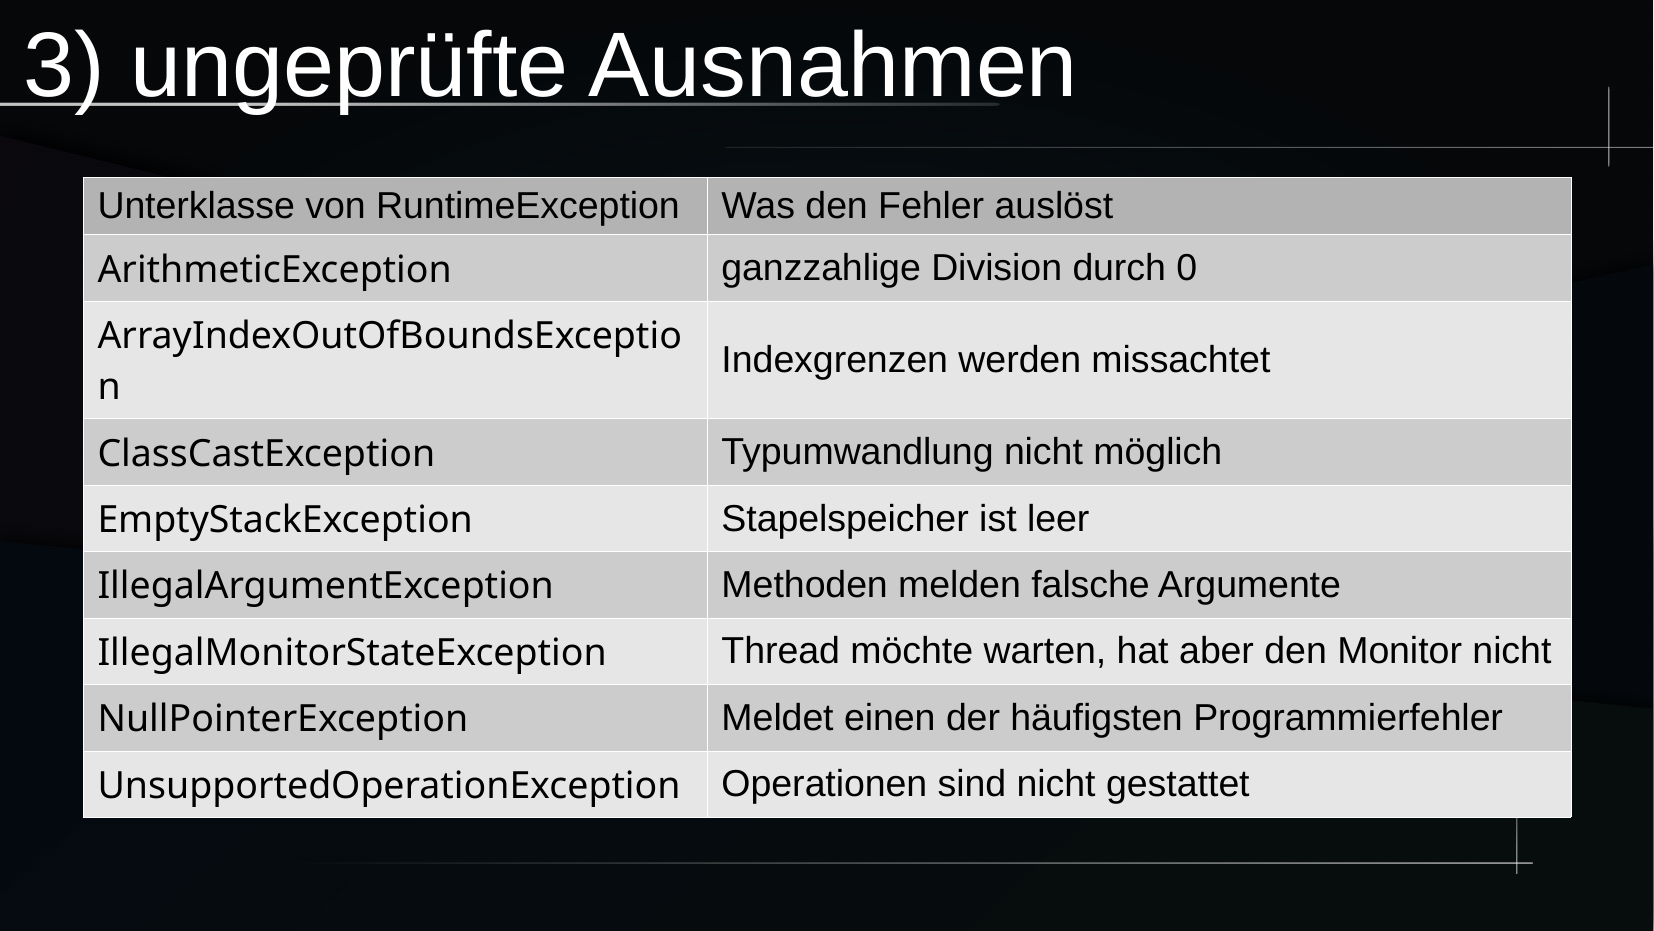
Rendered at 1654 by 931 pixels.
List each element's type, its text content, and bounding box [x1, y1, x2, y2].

table_cell Typumwandlung nicht möglich [708, 419, 1571, 485]
table_cell Methoden melden falsche Argumente [708, 552, 1571, 618]
table_cell IllegalMonitorStateException [84, 619, 707, 684]
table_cell Meldet einen der häufigsten Programmierfehler [708, 685, 1571, 751]
table_cell Operationen sind nicht gestattet [708, 752, 1571, 817]
table_cell NullPointerException [84, 685, 707, 751]
table_header Was den Fehler auslöst [708, 178, 1571, 234]
table_cell ArrayIndexOutOfBoundsException [84, 302, 707, 418]
table_cell Stapelspeicher ist leer [708, 486, 1571, 551]
table_cell ArithmeticException [84, 235, 707, 301]
table_cell UnsupportedOperationException [84, 752, 707, 817]
table_cell EmptyStackException [84, 486, 707, 551]
table_cell ClassCastException [84, 419, 707, 485]
table_cell Indexgrenzen werden missachtet [708, 302, 1571, 418]
table_cell Thread möchte warten, hat aber den Monitor nicht [708, 619, 1571, 684]
table_cell IllegalArgumentException [84, 552, 707, 618]
picture [0, 0, 1654, 931]
table_cell ganzzahlige Division durch 0 [708, 235, 1571, 301]
title 3) ungeprüfte Ausnahmen [23, 11, 1589, 119]
table_header Unterklasse von RuntimeException [84, 178, 707, 234]
